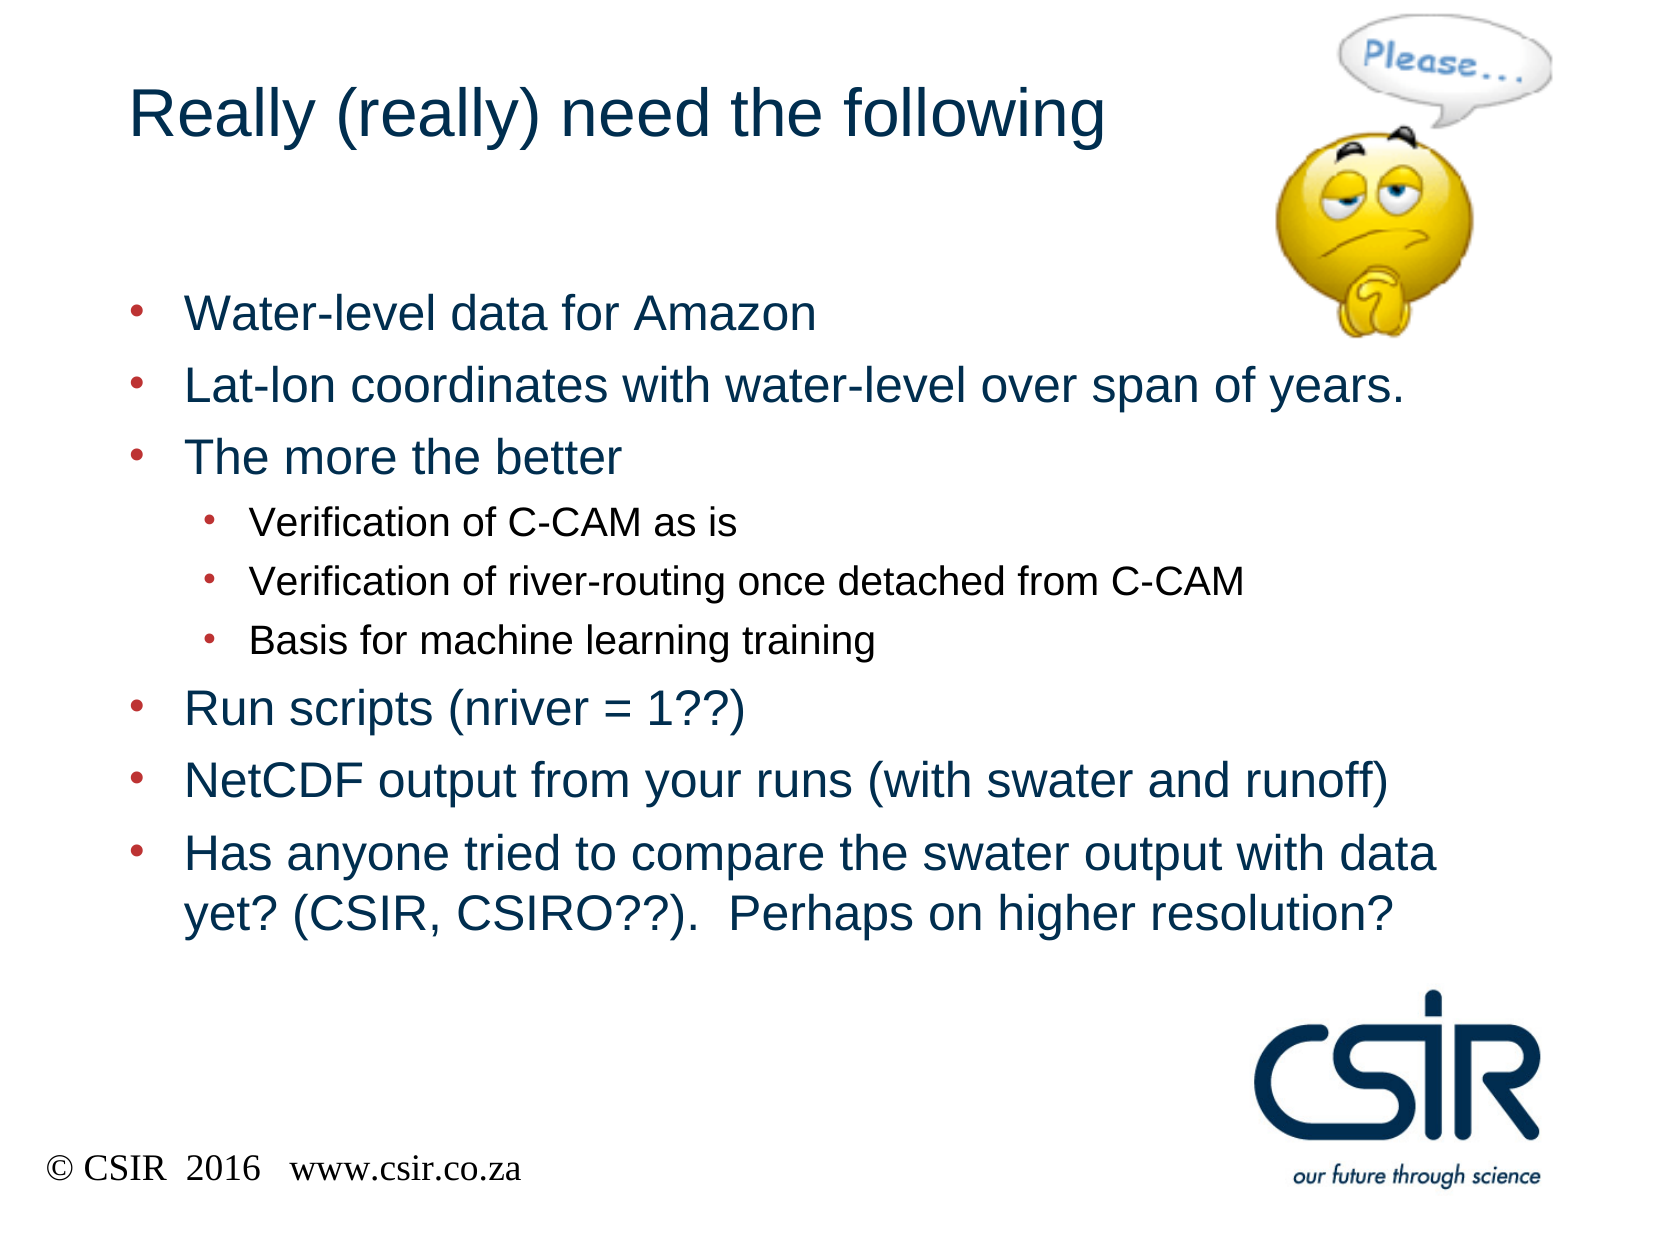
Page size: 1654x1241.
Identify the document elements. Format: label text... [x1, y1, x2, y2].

picture [1241, 983, 1653, 1240]
picture [1216, 0, 1616, 354]
title Really (really) need the following [128, 68, 1216, 248]
list Water-level data for Amazon Lat-lon coordinates with water-level over span of years. The more the better Verification of C-CAM as is Verification of river-routing once detached from C-CAM Basis for machine learning training Run scripts (nriver = 1??) NetCDF output from your runs (with swater and runoff) Has anyone tried to compare the swater output with data yet? (CSIR, CSIRO??). Perhaps on higher resolution? [128, 280, 1534, 944]
